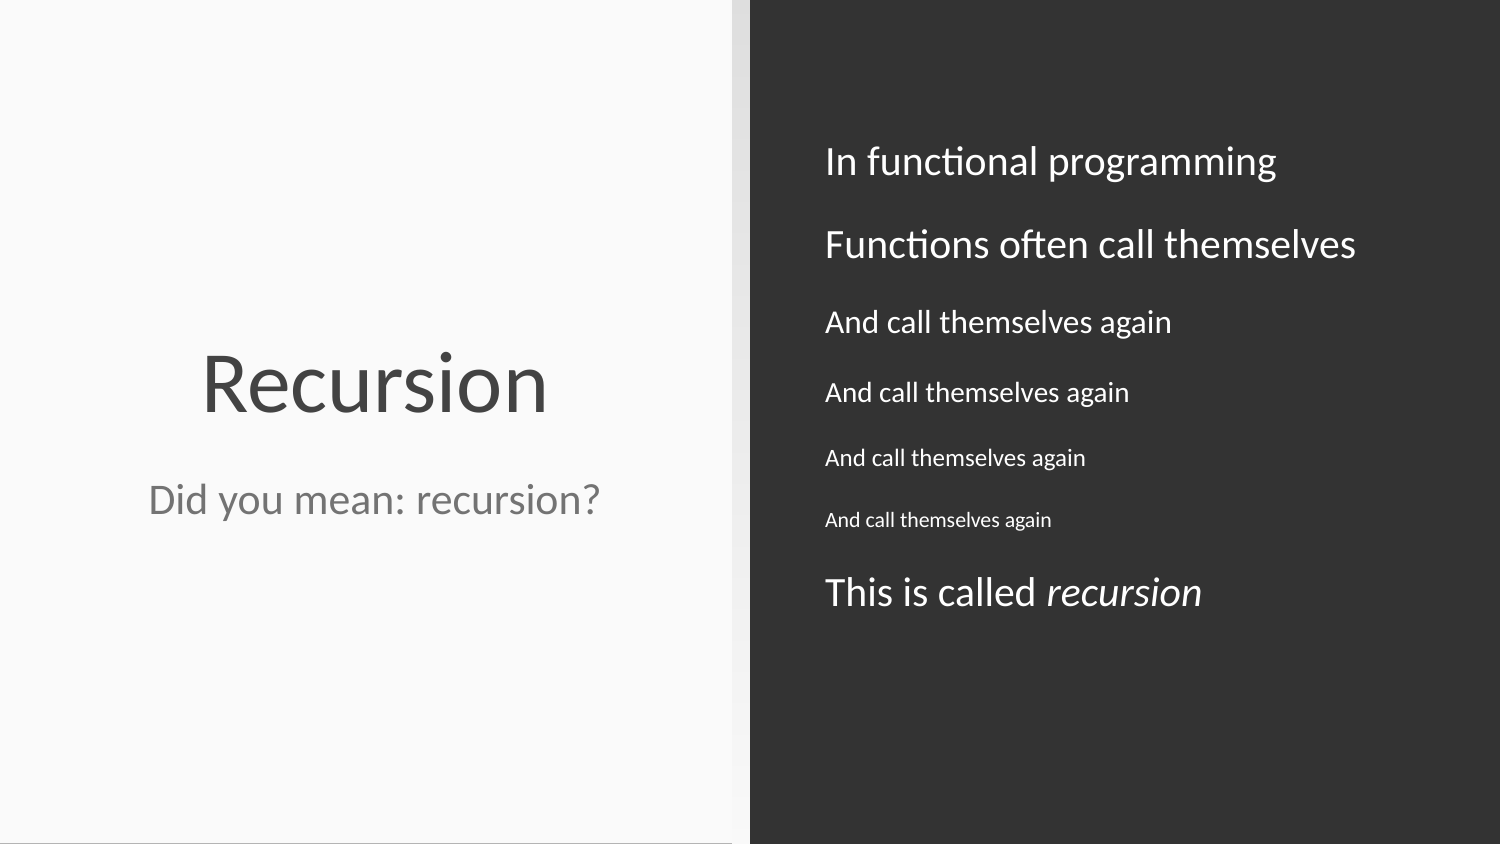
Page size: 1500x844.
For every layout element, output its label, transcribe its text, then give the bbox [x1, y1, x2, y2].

subtitle Did you mean: recursion? [43, 455, 708, 659]
title Recursion [43, 202, 708, 446]
list In functional programming Functions often call themselves And call themselves again And call themselves again And call themselves again And call themselves again This is called recursion [810, 118, 1440, 725]
